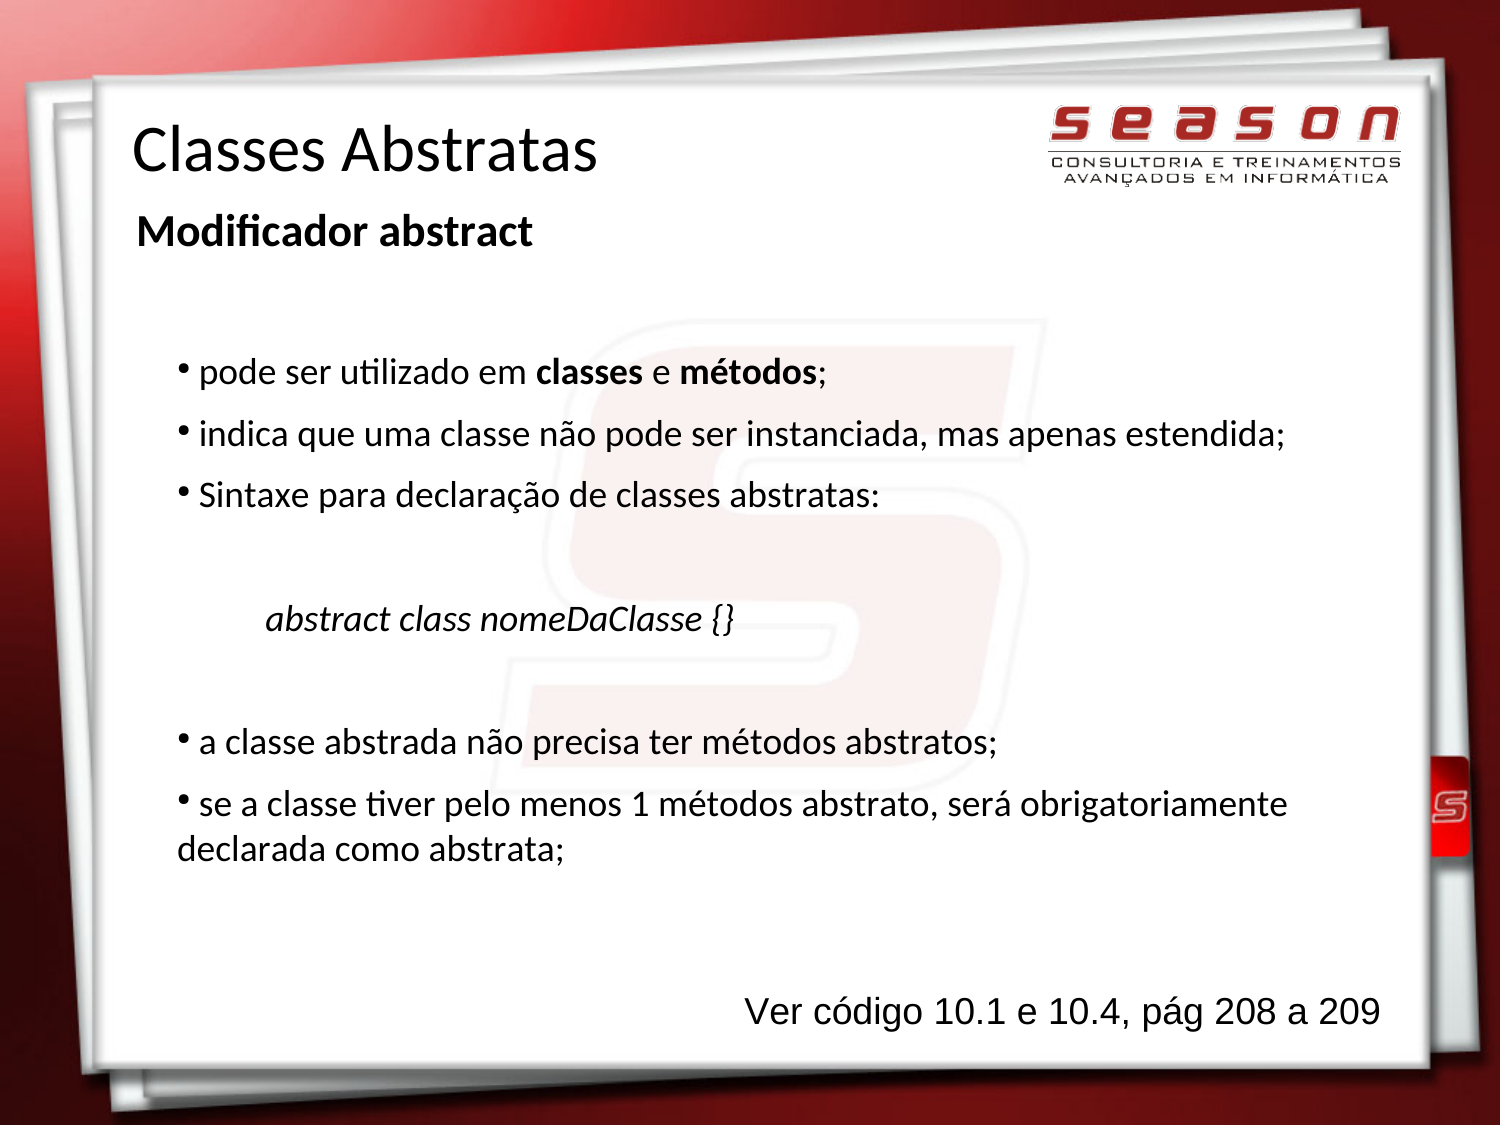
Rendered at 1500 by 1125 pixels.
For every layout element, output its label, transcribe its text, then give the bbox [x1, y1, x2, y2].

picture [0, 0, 1500, 1125]
text_box Ver código 10.1 e 10.4, pág 208 a 209 [708, 979, 1396, 1040]
title Classes Abstratas [118, 33, 1394, 257]
text_box pode ser utilizado em classes e métodos; indica que uma classe não pode ser instanciada, mas apenas estendida; Sintaxe para declaração de classes abstratas: abstract class nomeDaClasse {} a classe abstrada não precisa ter métodos abstratos; se a classe tiver pelo menos 1 métodos abstrato, será obrigatoriamente declarada como abstrata; [177, 324, 1347, 892]
text_box Modificador abstract [119, 200, 1240, 256]
